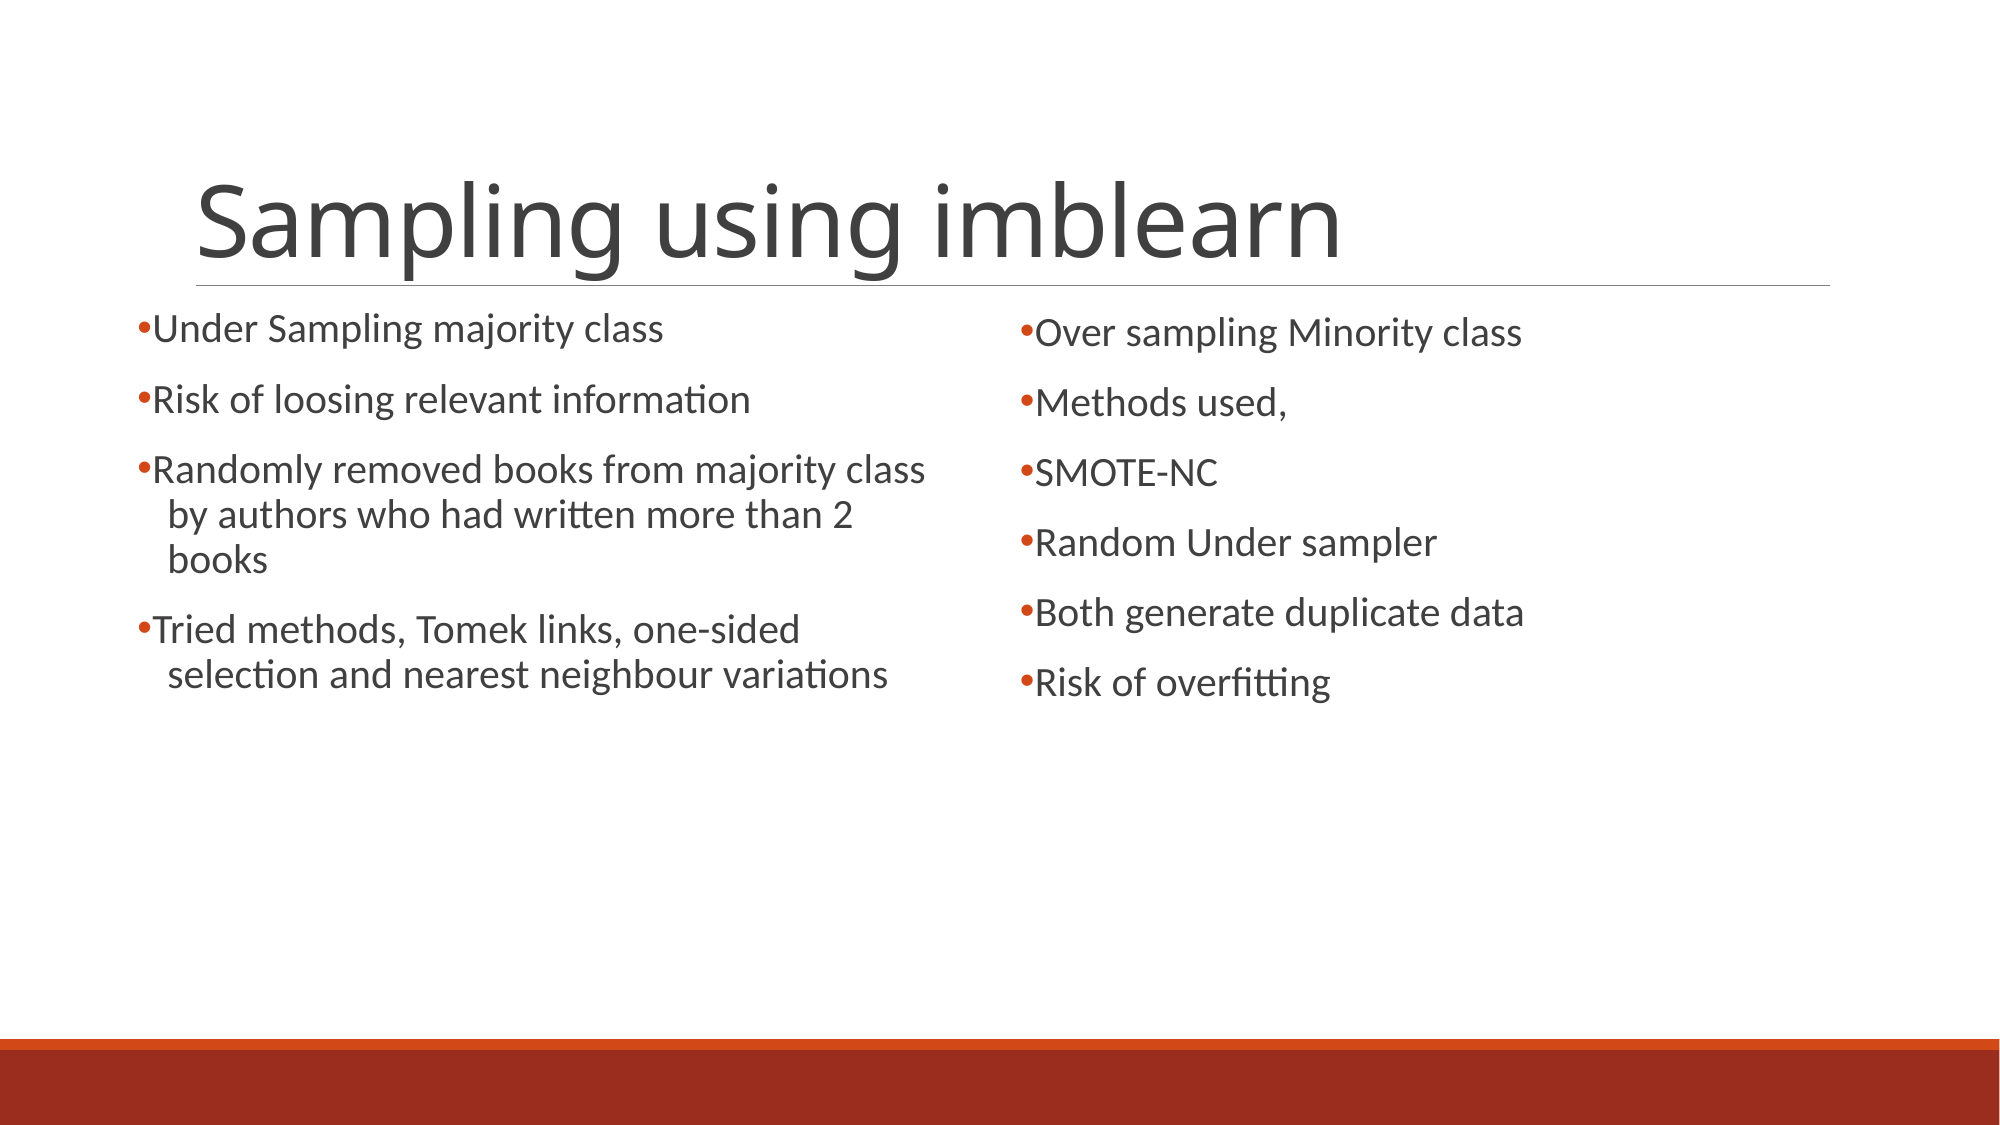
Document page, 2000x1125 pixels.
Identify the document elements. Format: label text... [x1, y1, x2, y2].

list Over sampling Minority class Methods used, SMOTE-NC Random Under sampler Both generate duplicate data Risk of overfitting [1019, 302, 1830, 963]
list Under Sampling majority class Risk of loosing relevant information Randomly removed books from majority class by authors who had written more than 2 books Tried methods, Tomek links, one-sided selection and nearest neighbour variations [137, 299, 952, 1014]
title Sampling using imblearn [179, 47, 1830, 286]
